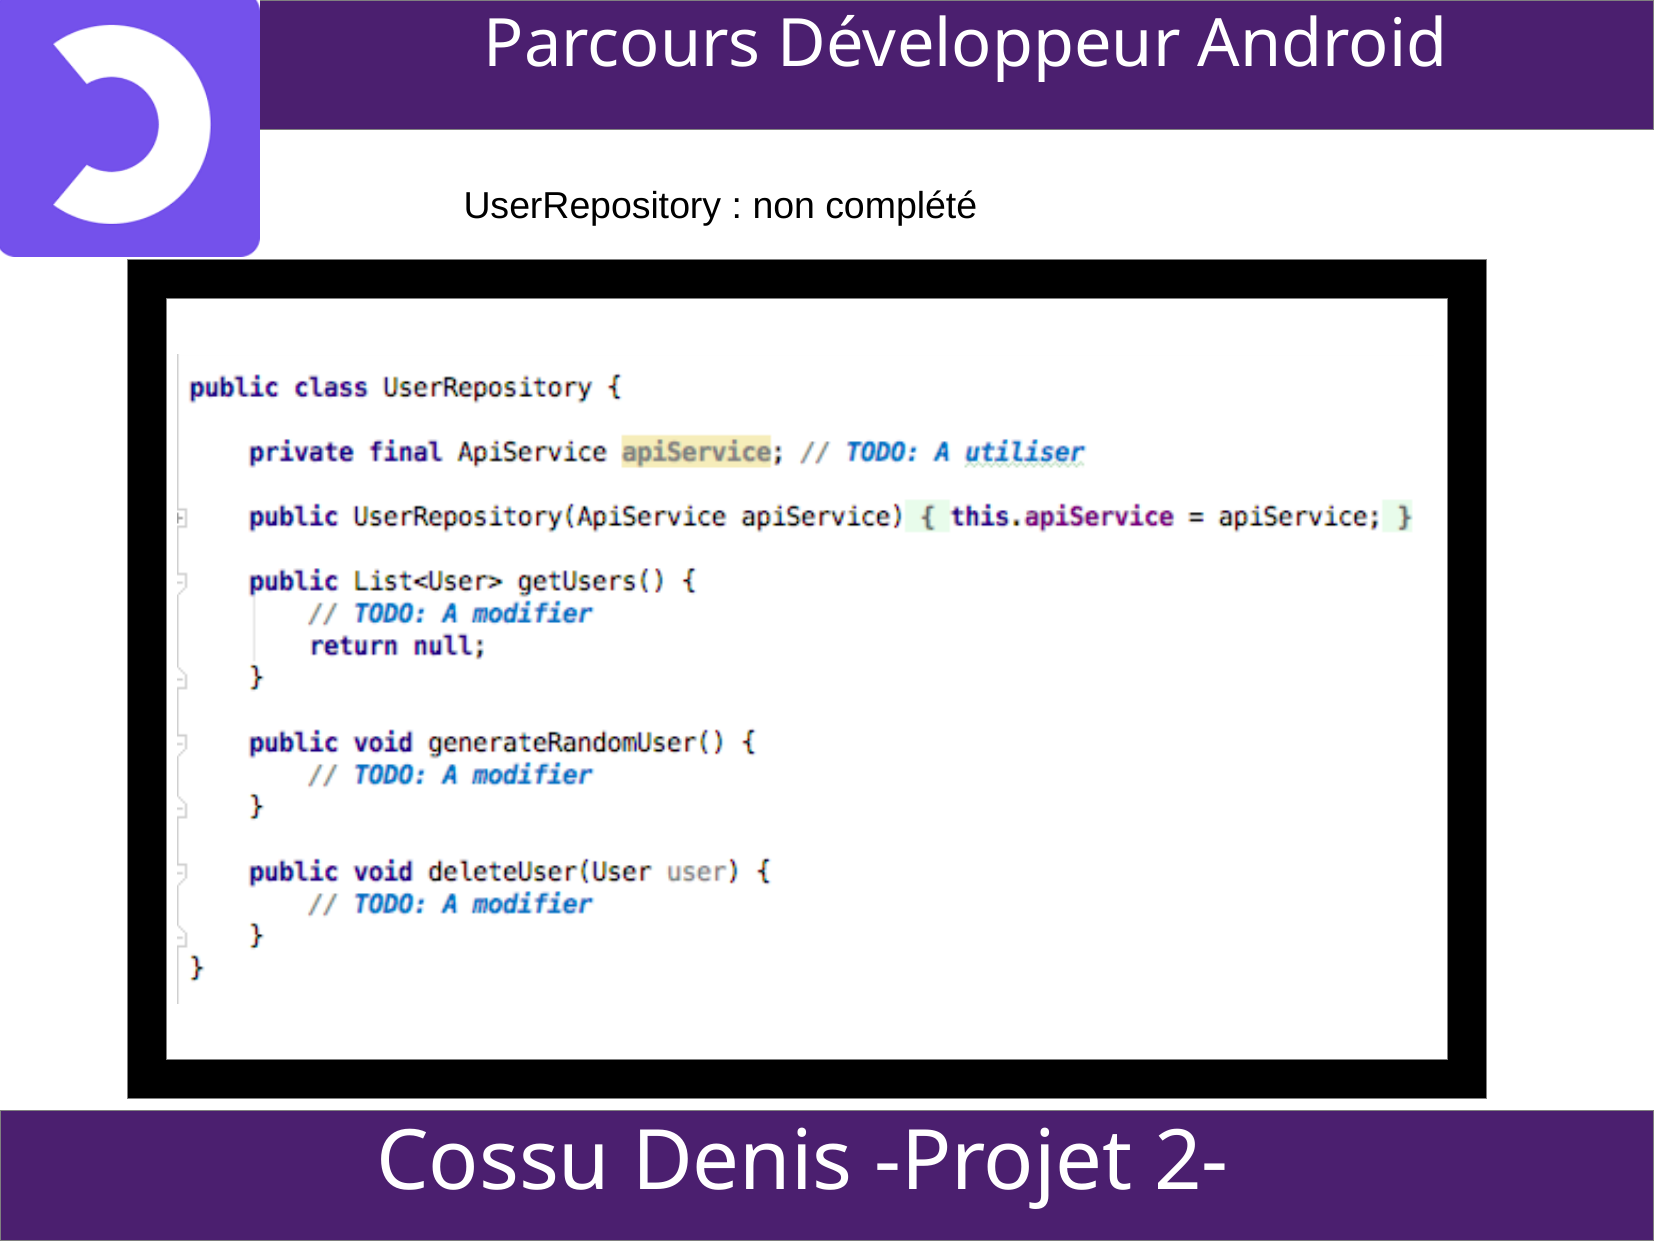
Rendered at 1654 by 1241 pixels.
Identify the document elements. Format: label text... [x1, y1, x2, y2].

picture [0, 0, 260, 257]
picture [177, 354, 1434, 1004]
text_box UserRepository : non complété [448, 177, 1465, 234]
text_box [127, 259, 1487, 1099]
